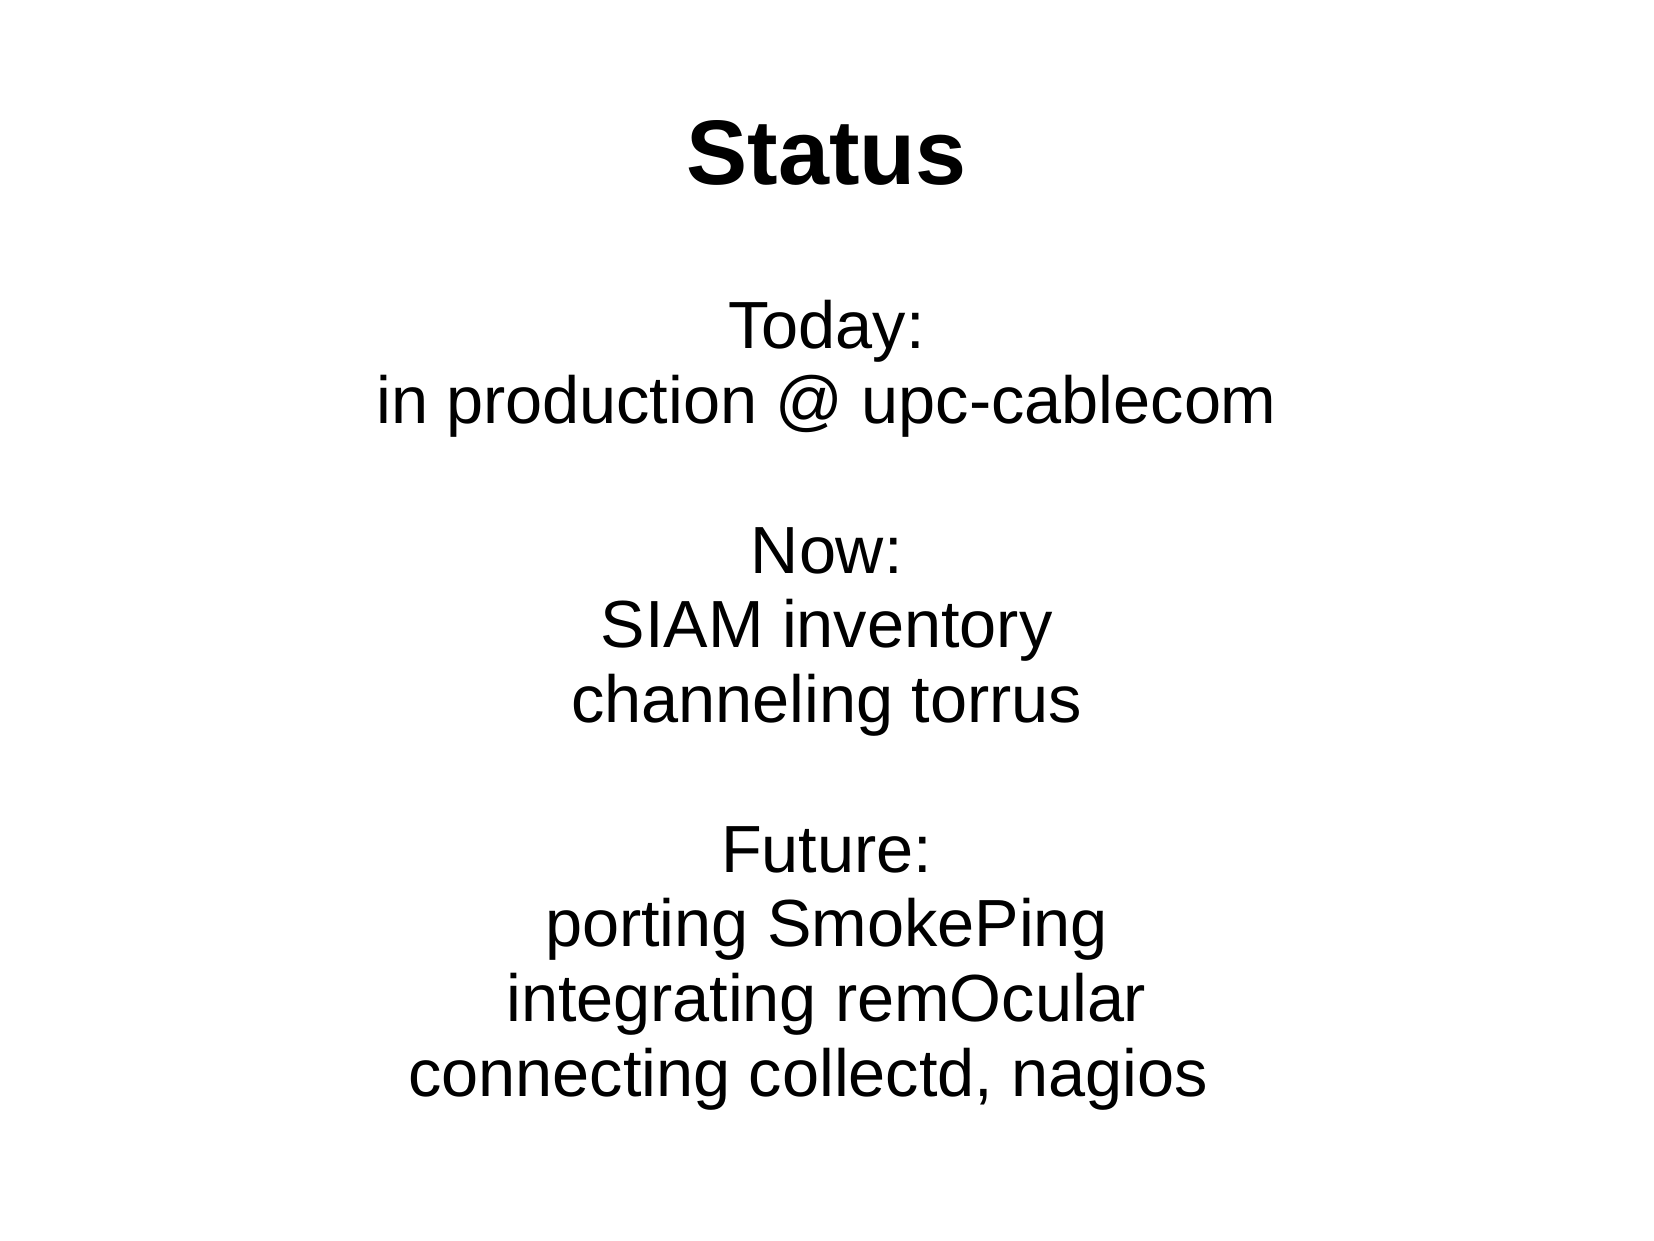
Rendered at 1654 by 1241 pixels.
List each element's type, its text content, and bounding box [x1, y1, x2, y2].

subtitle Today: in production @ upc-cablecom Now: SIAM inventory channeling torrus Future: porting SmokePing integrating remOcular connecting collectd, nagios [82, 288, 1571, 1111]
title Status [82, 49, 1571, 257]
